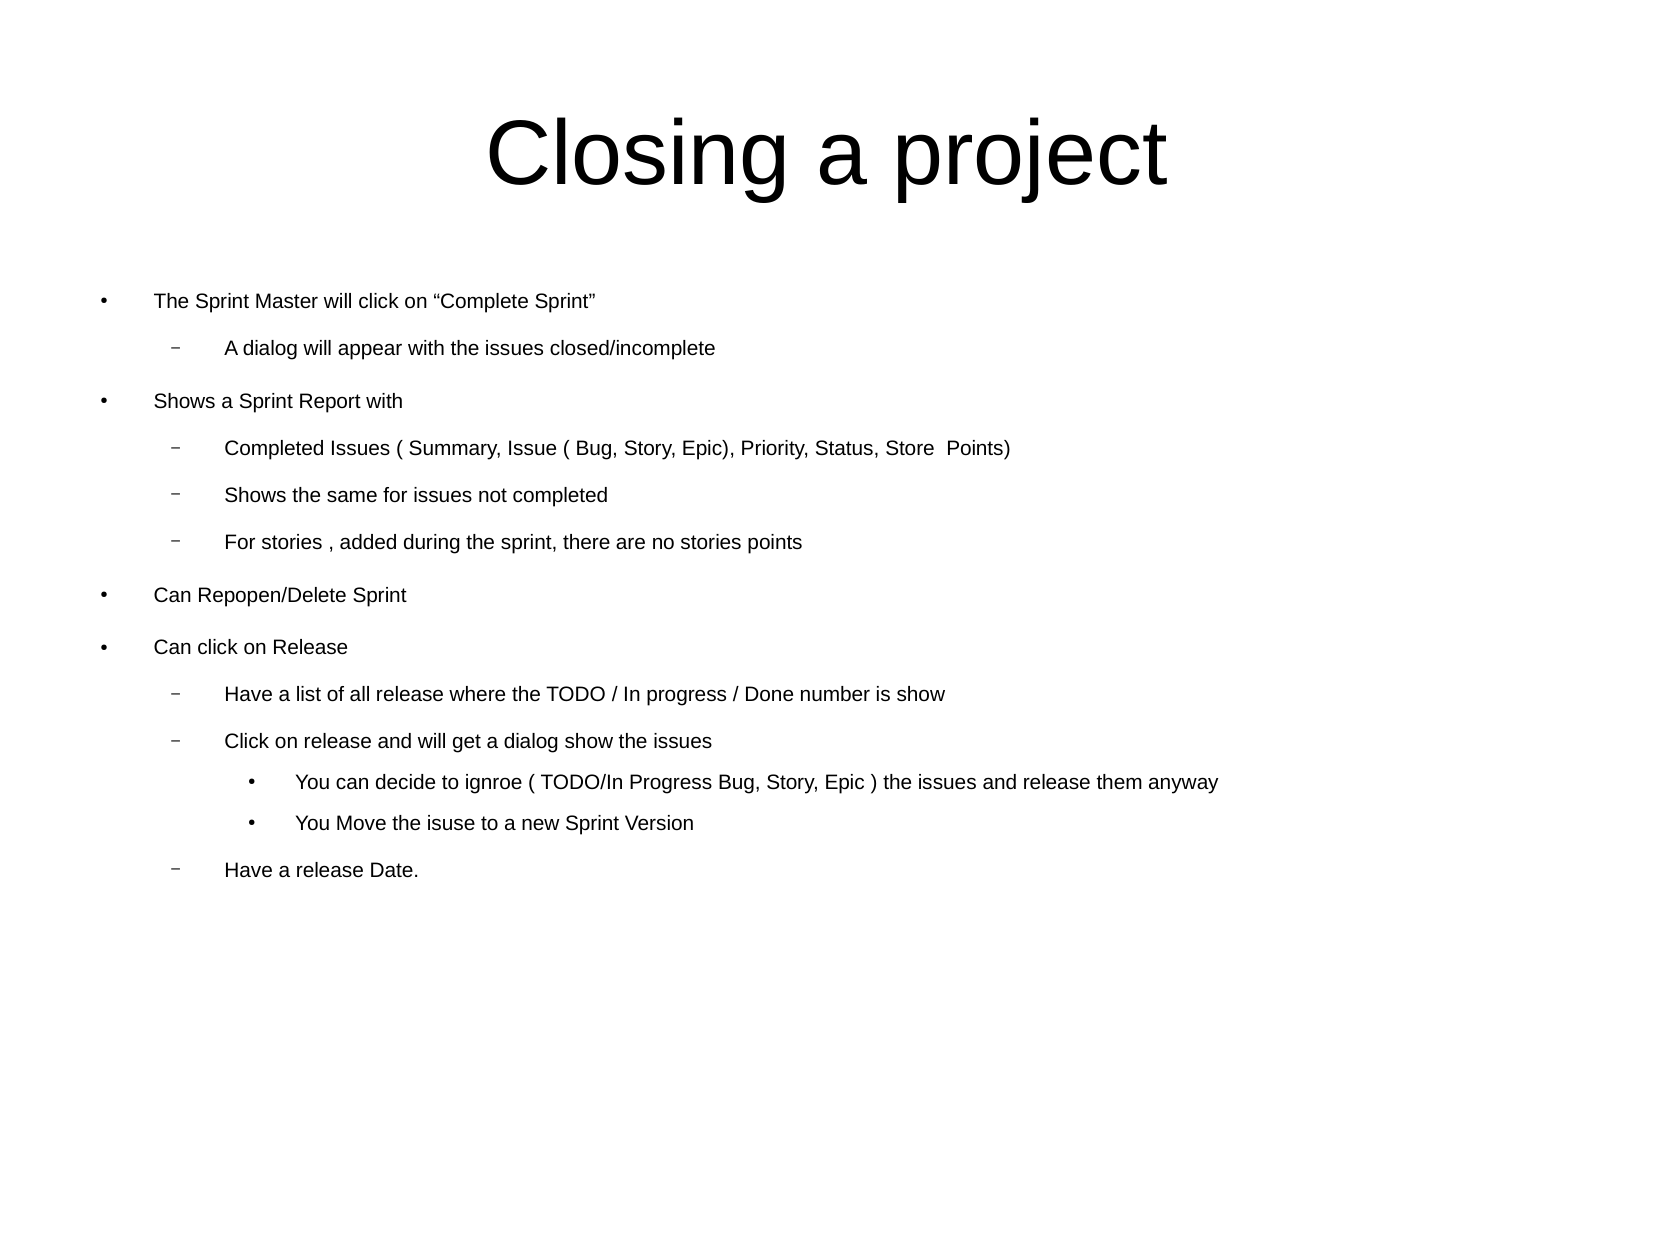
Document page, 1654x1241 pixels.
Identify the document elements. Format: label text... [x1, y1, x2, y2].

title Closing a project [82, 49, 1571, 257]
list The Sprint Master will click on “Complete Sprint” A dialog will appear with the issues closed/incomplete Shows a Sprint Report with Completed Issues ( Summary, Issue ( Bug, Story, Epic), Priority, Status, Store Points) Shows the same for issues not completed For stories , added during the sprint, there are no stories points Can Repopen/Delete Sprint Can click on Release Have a list of all release where the TODO / In progress / Done number is show Click on release and will get a dialog show the issues You can decide to ignroe ( TODO/In Progress Bug, Story, Epic ) the issues and release them anyway You Move the isuse to a new Sprint Version Have a release Date. [82, 290, 1571, 1229]
